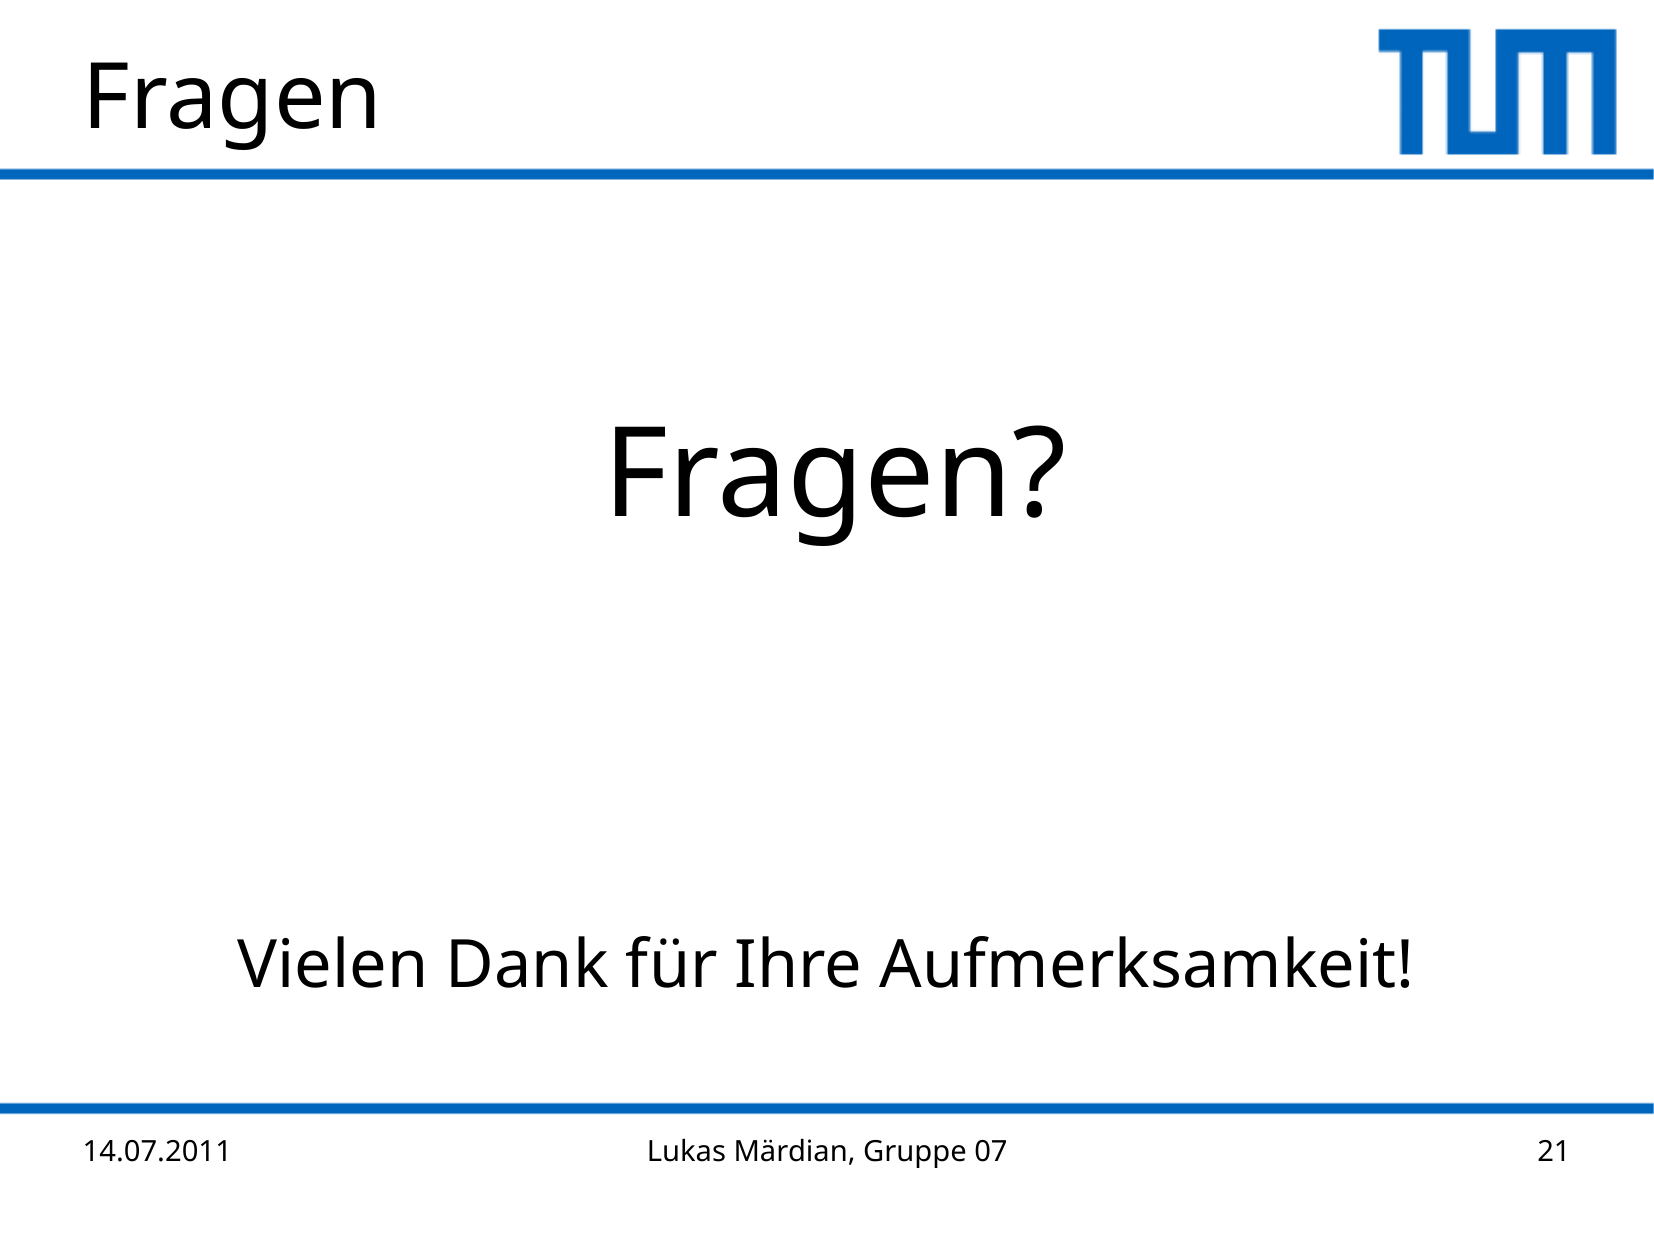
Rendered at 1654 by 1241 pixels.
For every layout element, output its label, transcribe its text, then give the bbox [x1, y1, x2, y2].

title Fragen [82, 41, 1359, 145]
picture [0, 0, 1654, 1241]
subtitle Fragen? Vielen Dank für Ihre Aufmerksamkeit! [82, 206, 1571, 1093]
